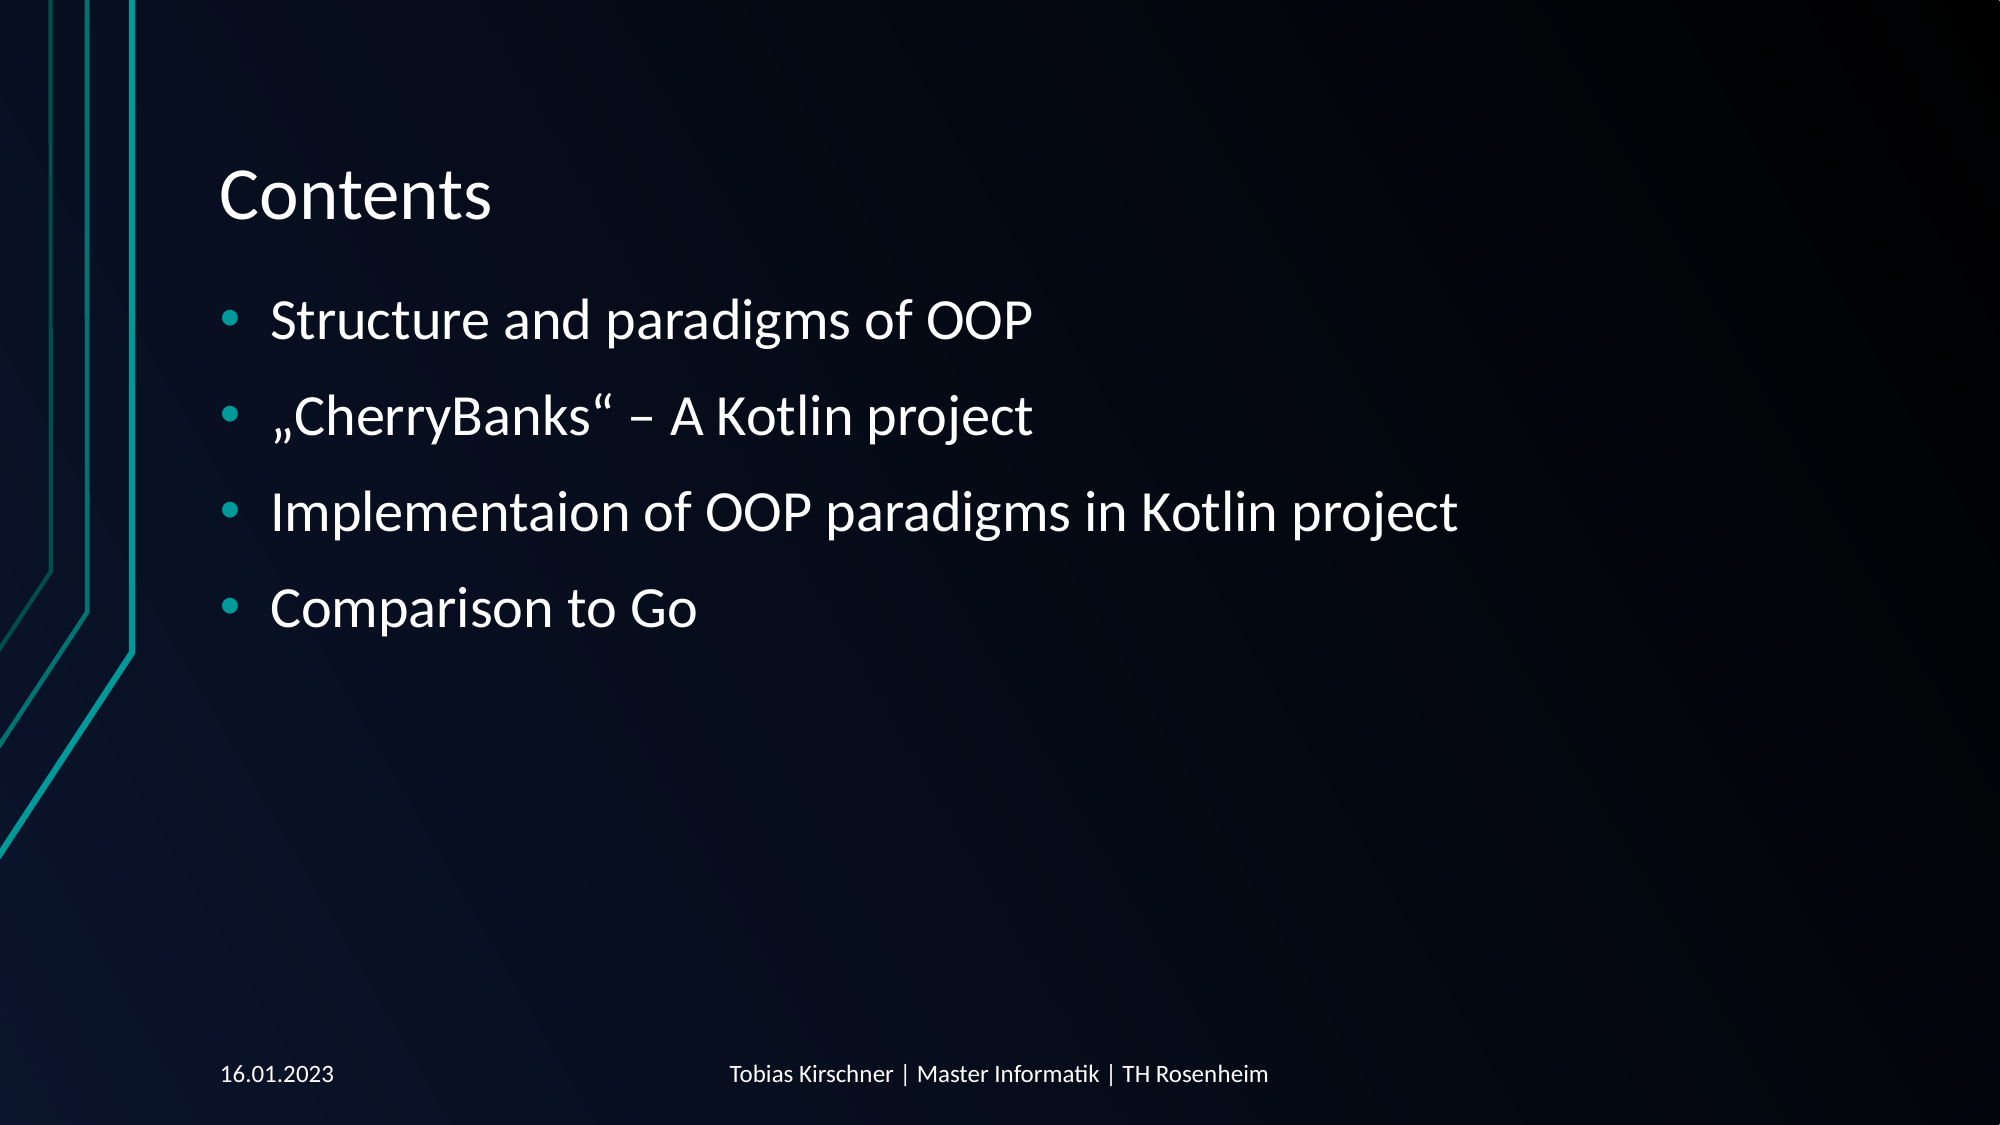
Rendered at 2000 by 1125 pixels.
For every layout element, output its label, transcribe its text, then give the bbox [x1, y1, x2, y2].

text_box Tobias Kirschner | Master Informatik | TH Rosenheim [566, 1042, 1433, 1103]
title Contents [199, 45, 1900, 246]
text_box 16.01.2023 [199, 1042, 566, 1103]
list Structure and paradigms of OOP „CherryBanks“ – A Kotlin project Implementaion of OOP paradigms in Kotlin project Comparison to Go [199, 279, 1900, 1012]
